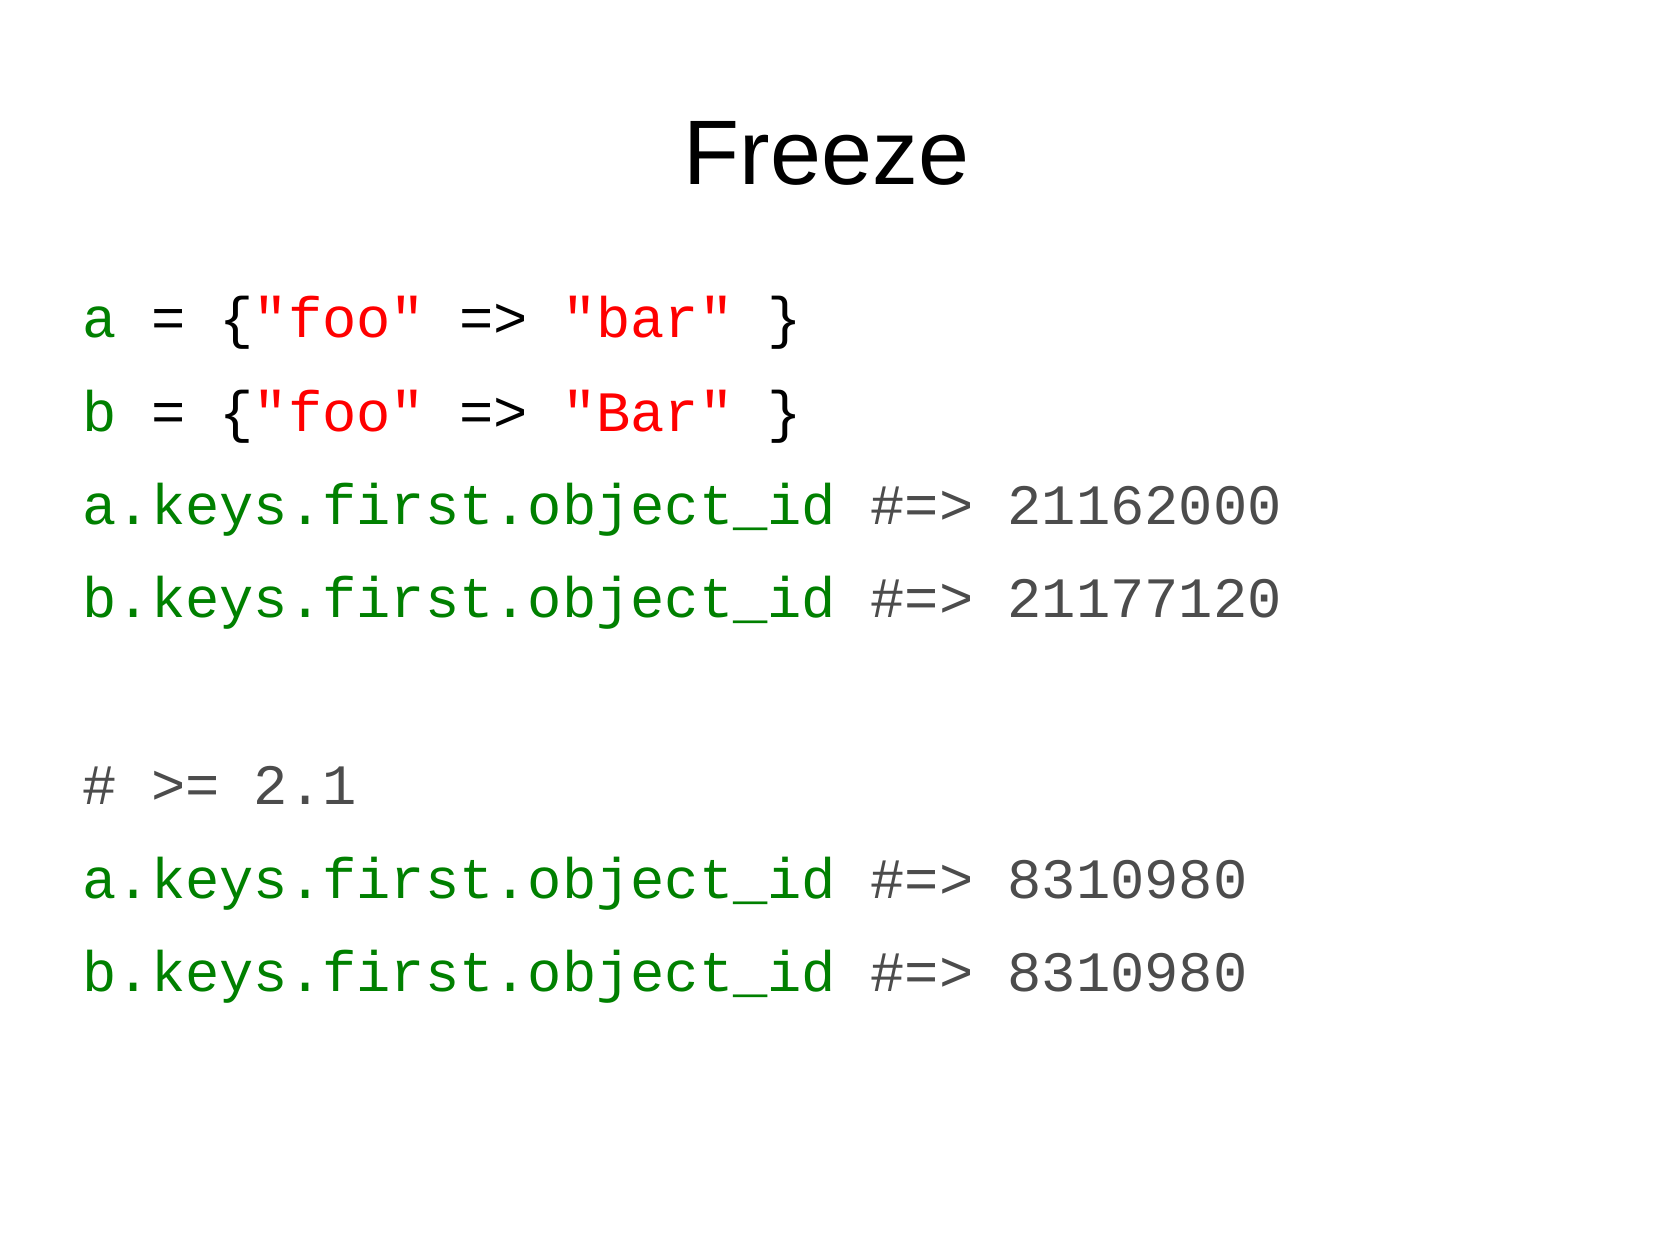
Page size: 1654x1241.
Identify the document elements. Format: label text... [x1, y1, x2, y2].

list a = {"foo" => "bar" } b = {"foo" => "Bar" } a.keys.first.object_id #=> 21162000 b.keys.first.object_id #=> 21177120 # >= 2.1 a.keys.first.object_id #=> 8310980 b.keys.first.object_id #=> 8310980 [82, 290, 1571, 1010]
title Freeze [82, 49, 1571, 257]
